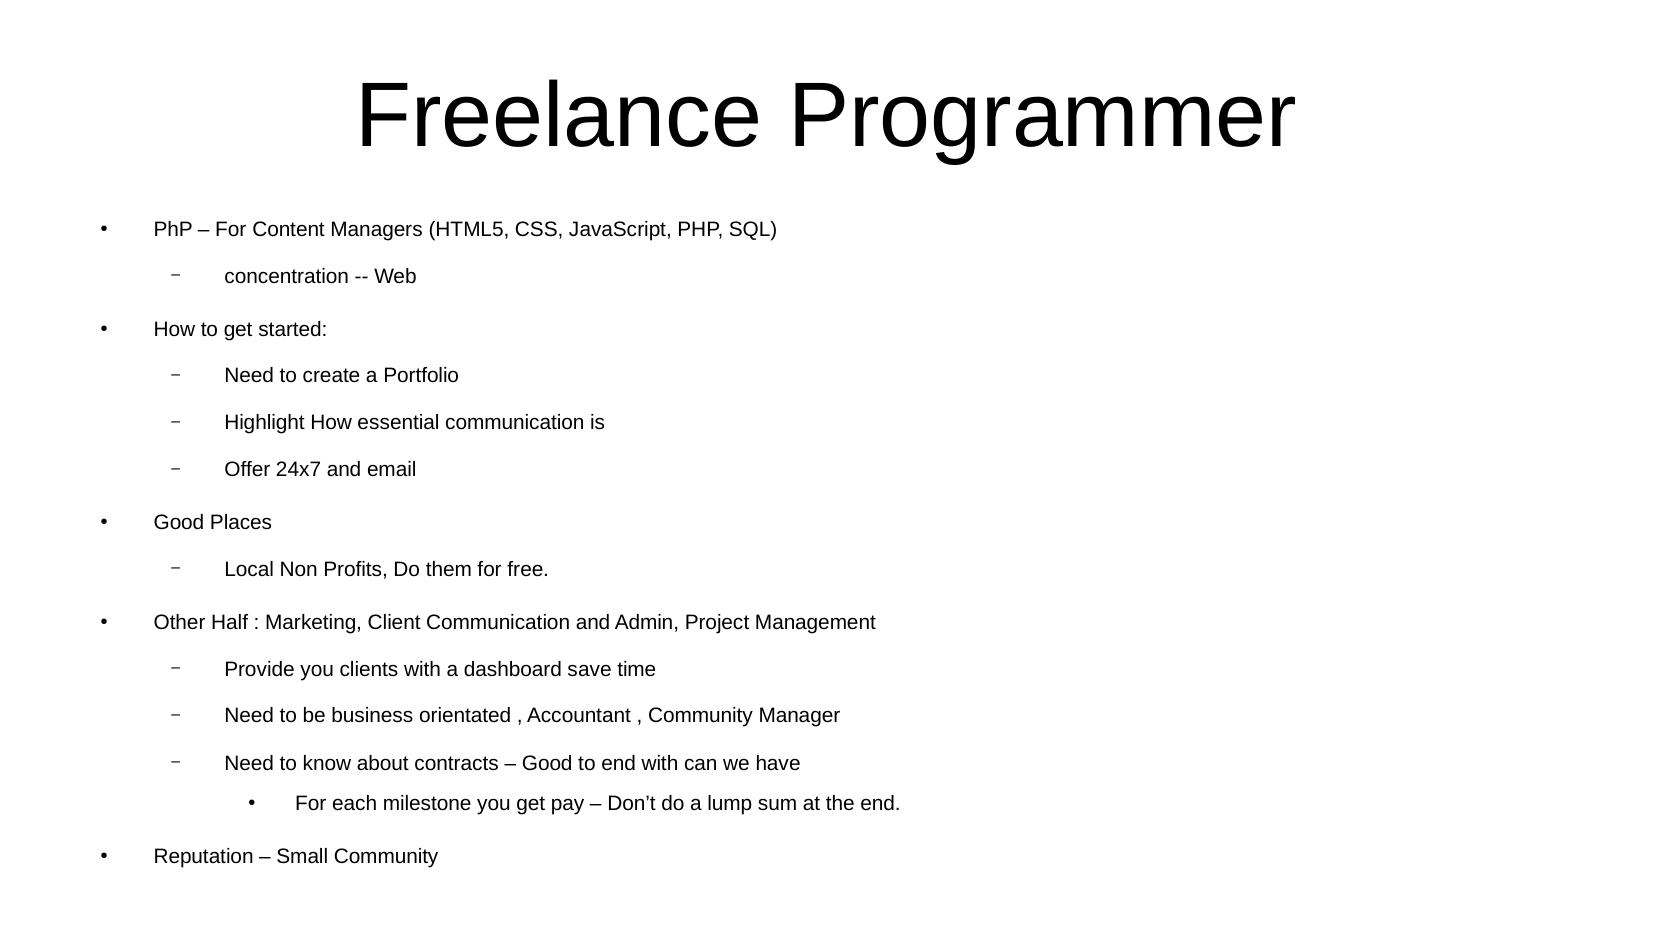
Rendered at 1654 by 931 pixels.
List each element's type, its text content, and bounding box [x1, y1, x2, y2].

list PhP – For Content Managers (HTML5, CSS, JavaScript, PHP, SQL) concentration -- Web How to get started: Need to create a Portfolio Highlight How essential communication is Offer 24x7 and email Good Places Local Non Profits, Do them for free. Other Half : Marketing, Client Communication and Admin, Project Management Provide you clients with a dashboard save time Need to be business orientated , Accountant , Community Manager Need to know about contracts – Good to end with can we have For each milestone you get pay – Don’t do a lump sum at the end. Reputation – Small Community [82, 217, 1613, 901]
title Freelance Programmer [82, 37, 1571, 193]
